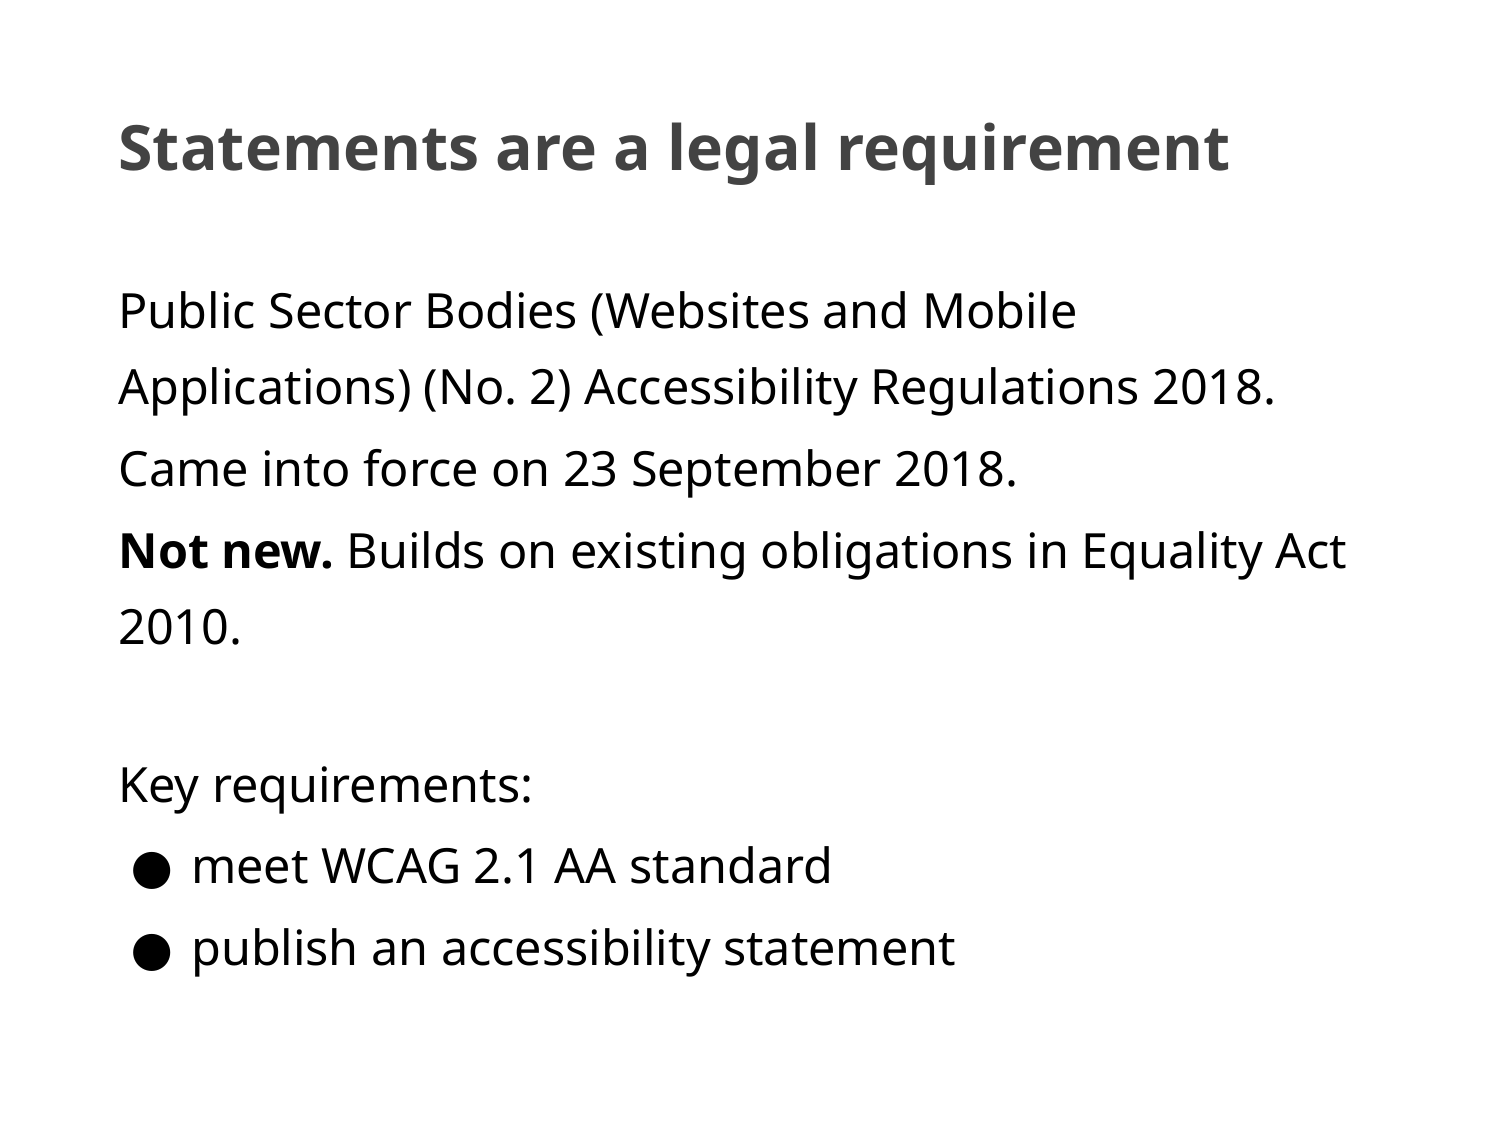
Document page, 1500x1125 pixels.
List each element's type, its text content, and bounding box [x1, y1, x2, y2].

list Public Sector Bodies (Websites and Mobile Applications) (No. 2) Accessibility Regulations 2018. Came into force on 23 September 2018. Not new. Builds on existing obligations in Equality Act 2010. Key requirements: meet WCAG 2.1 AA standard publish an accessibility statement [103, 252, 1397, 1000]
title Statements are a legal requirement [103, 89, 1397, 215]
